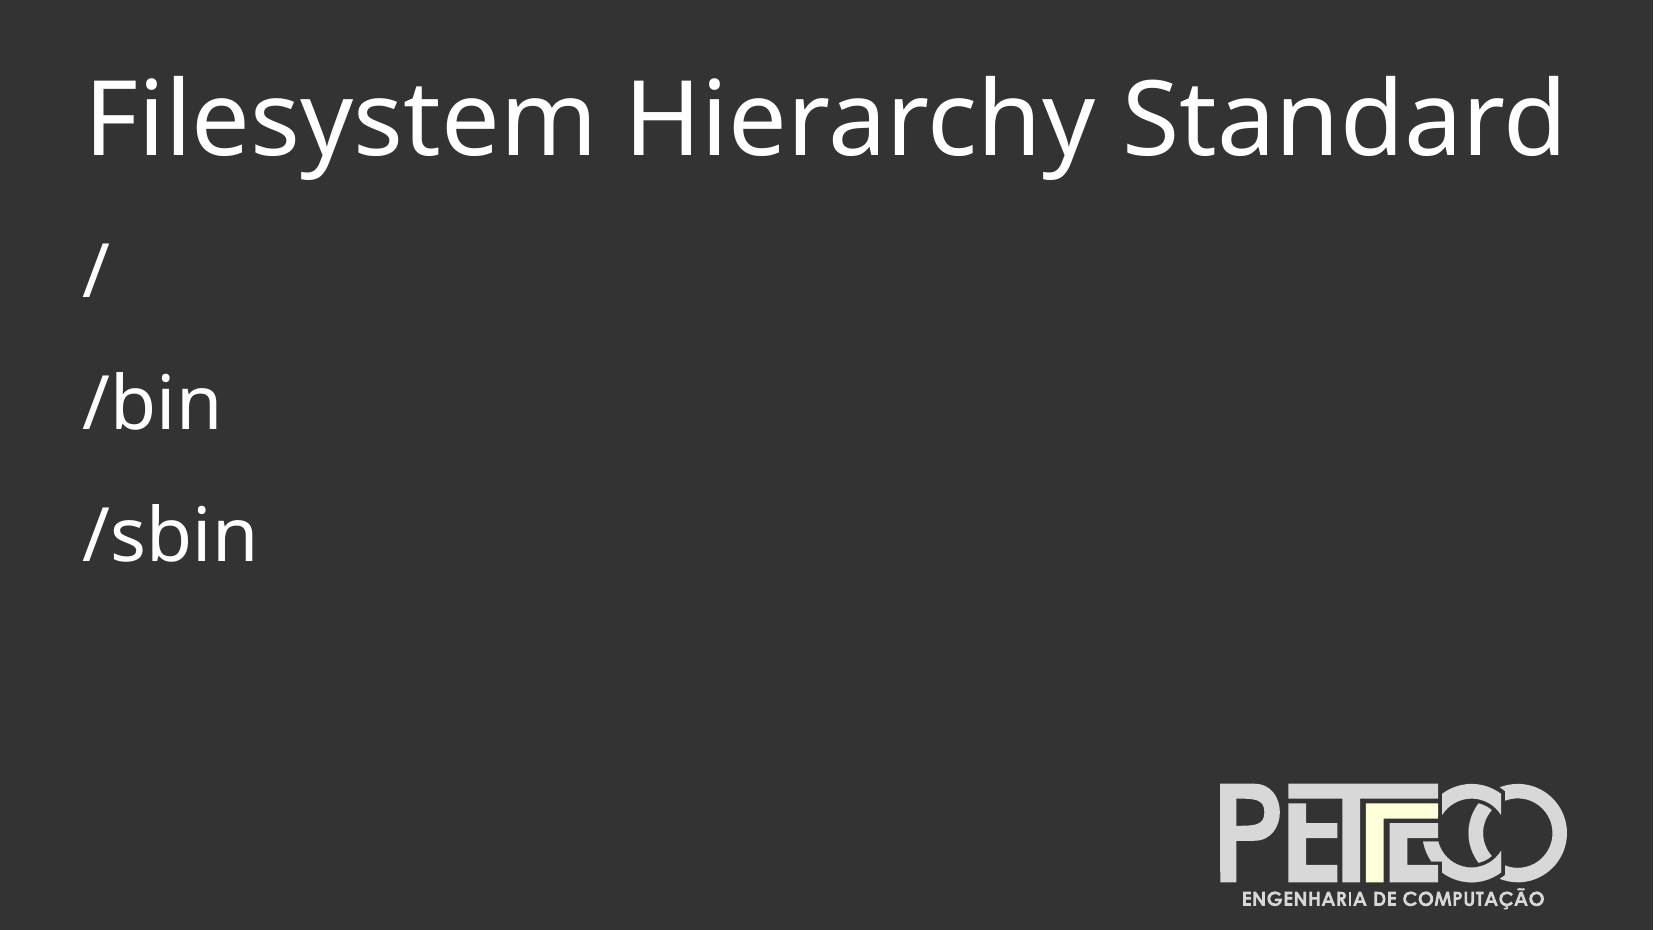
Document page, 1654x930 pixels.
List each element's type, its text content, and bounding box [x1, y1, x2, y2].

list / /bin /sbin [82, 217, 1571, 757]
title Filesystem Hierarchy Standard [82, 37, 1571, 193]
